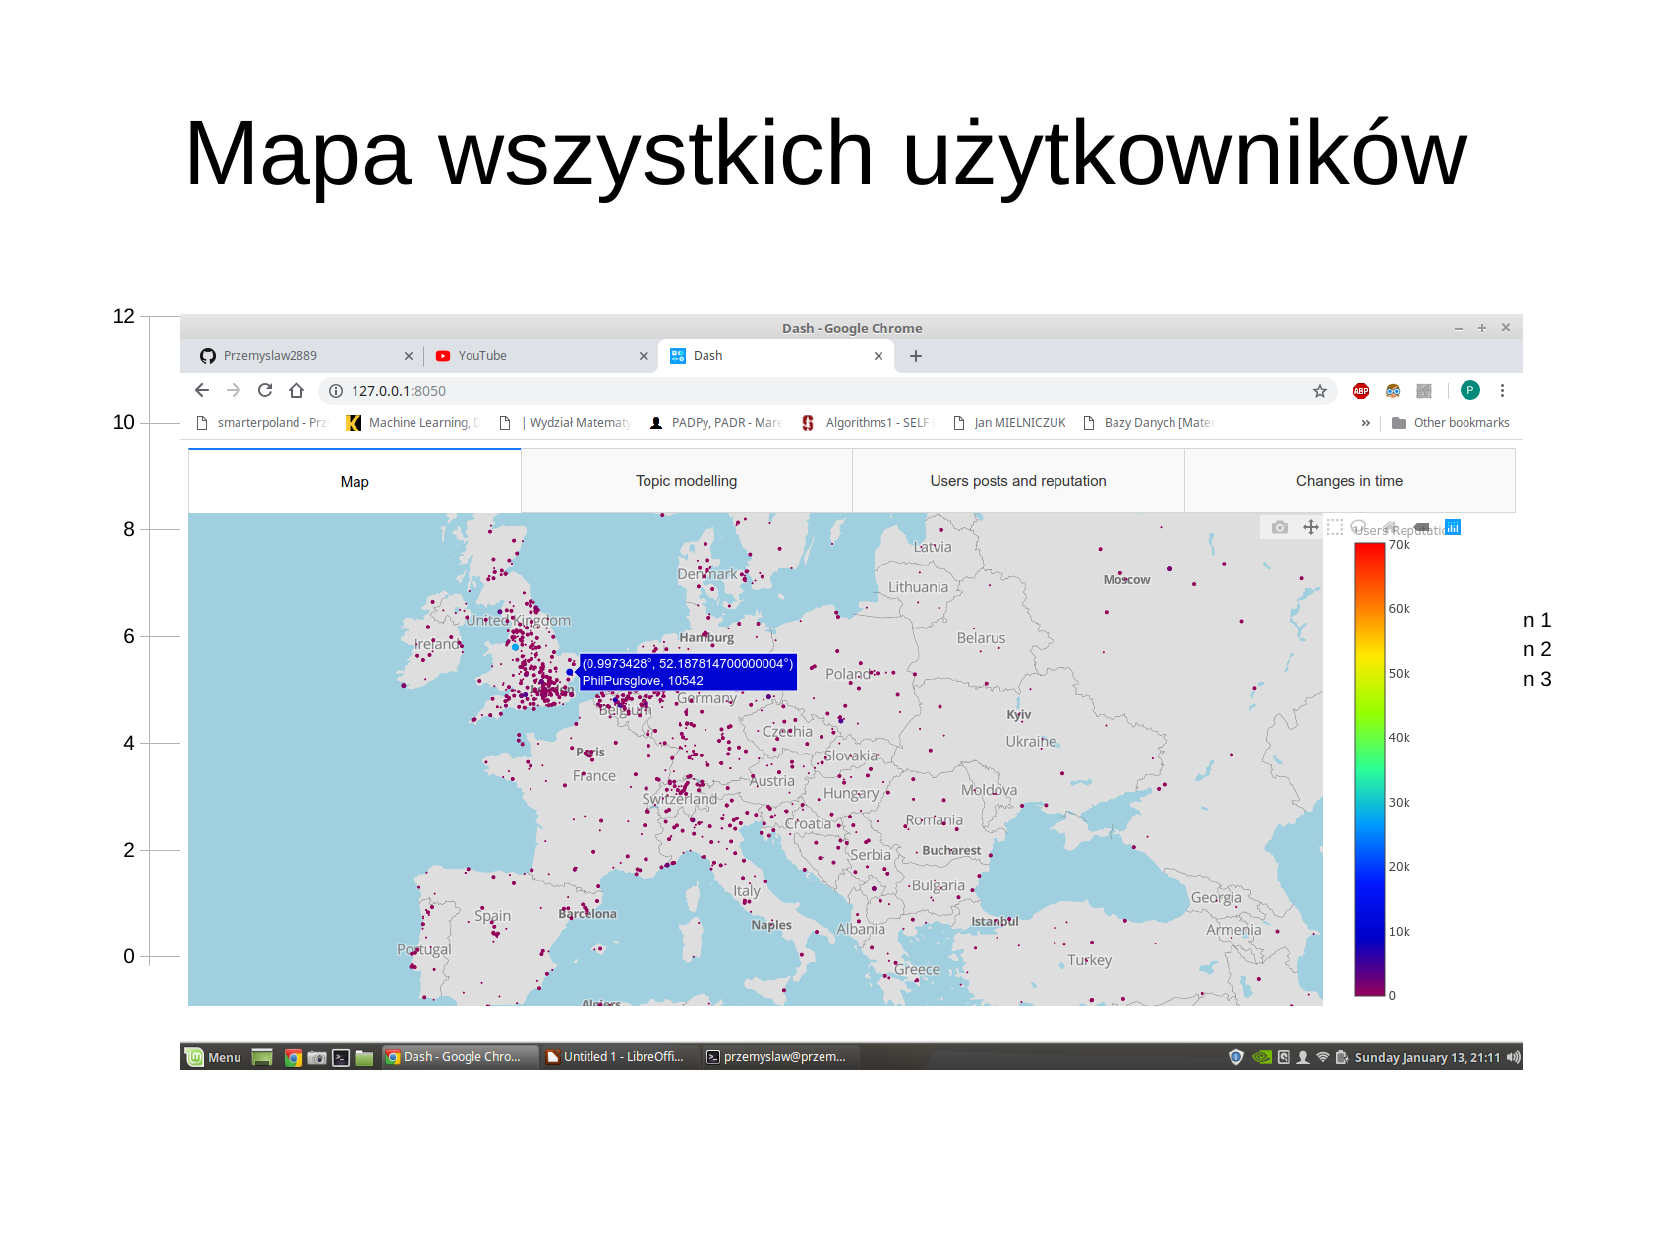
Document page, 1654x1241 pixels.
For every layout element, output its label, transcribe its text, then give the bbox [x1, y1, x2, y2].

picture [180, 314, 1523, 1070]
chart [82, 290, 1571, 1010]
title Mapa wszystkich użytkowników [82, 49, 1571, 257]
